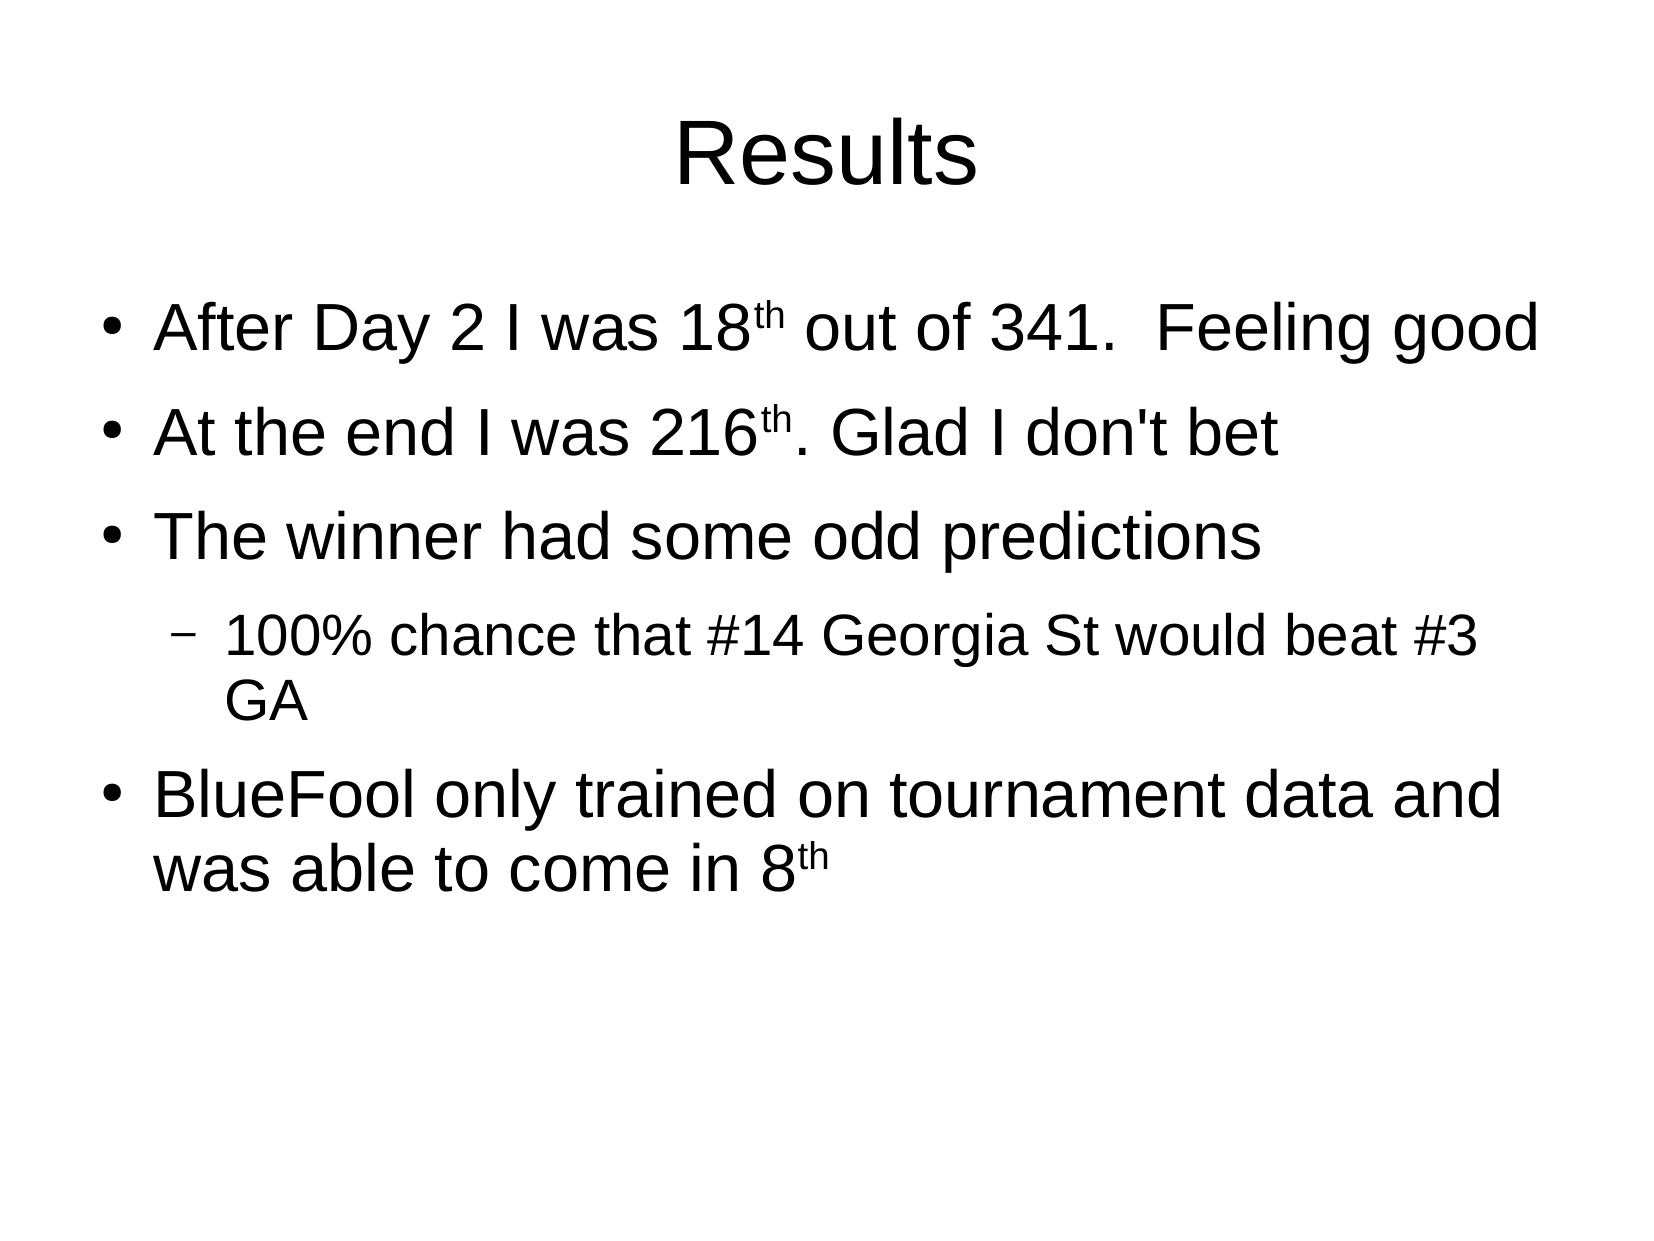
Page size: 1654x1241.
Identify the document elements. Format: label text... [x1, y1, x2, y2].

title Results [82, 49, 1571, 257]
list After Day 2 I was 18th out of 341. Feeling good At the end I was 216th. Glad I don't bet The winner had some odd predictions 100% chance that #14 Georgia St would beat #3 GA BlueFool only trained on tournament data and was able to come in 8th [82, 290, 1571, 1010]
